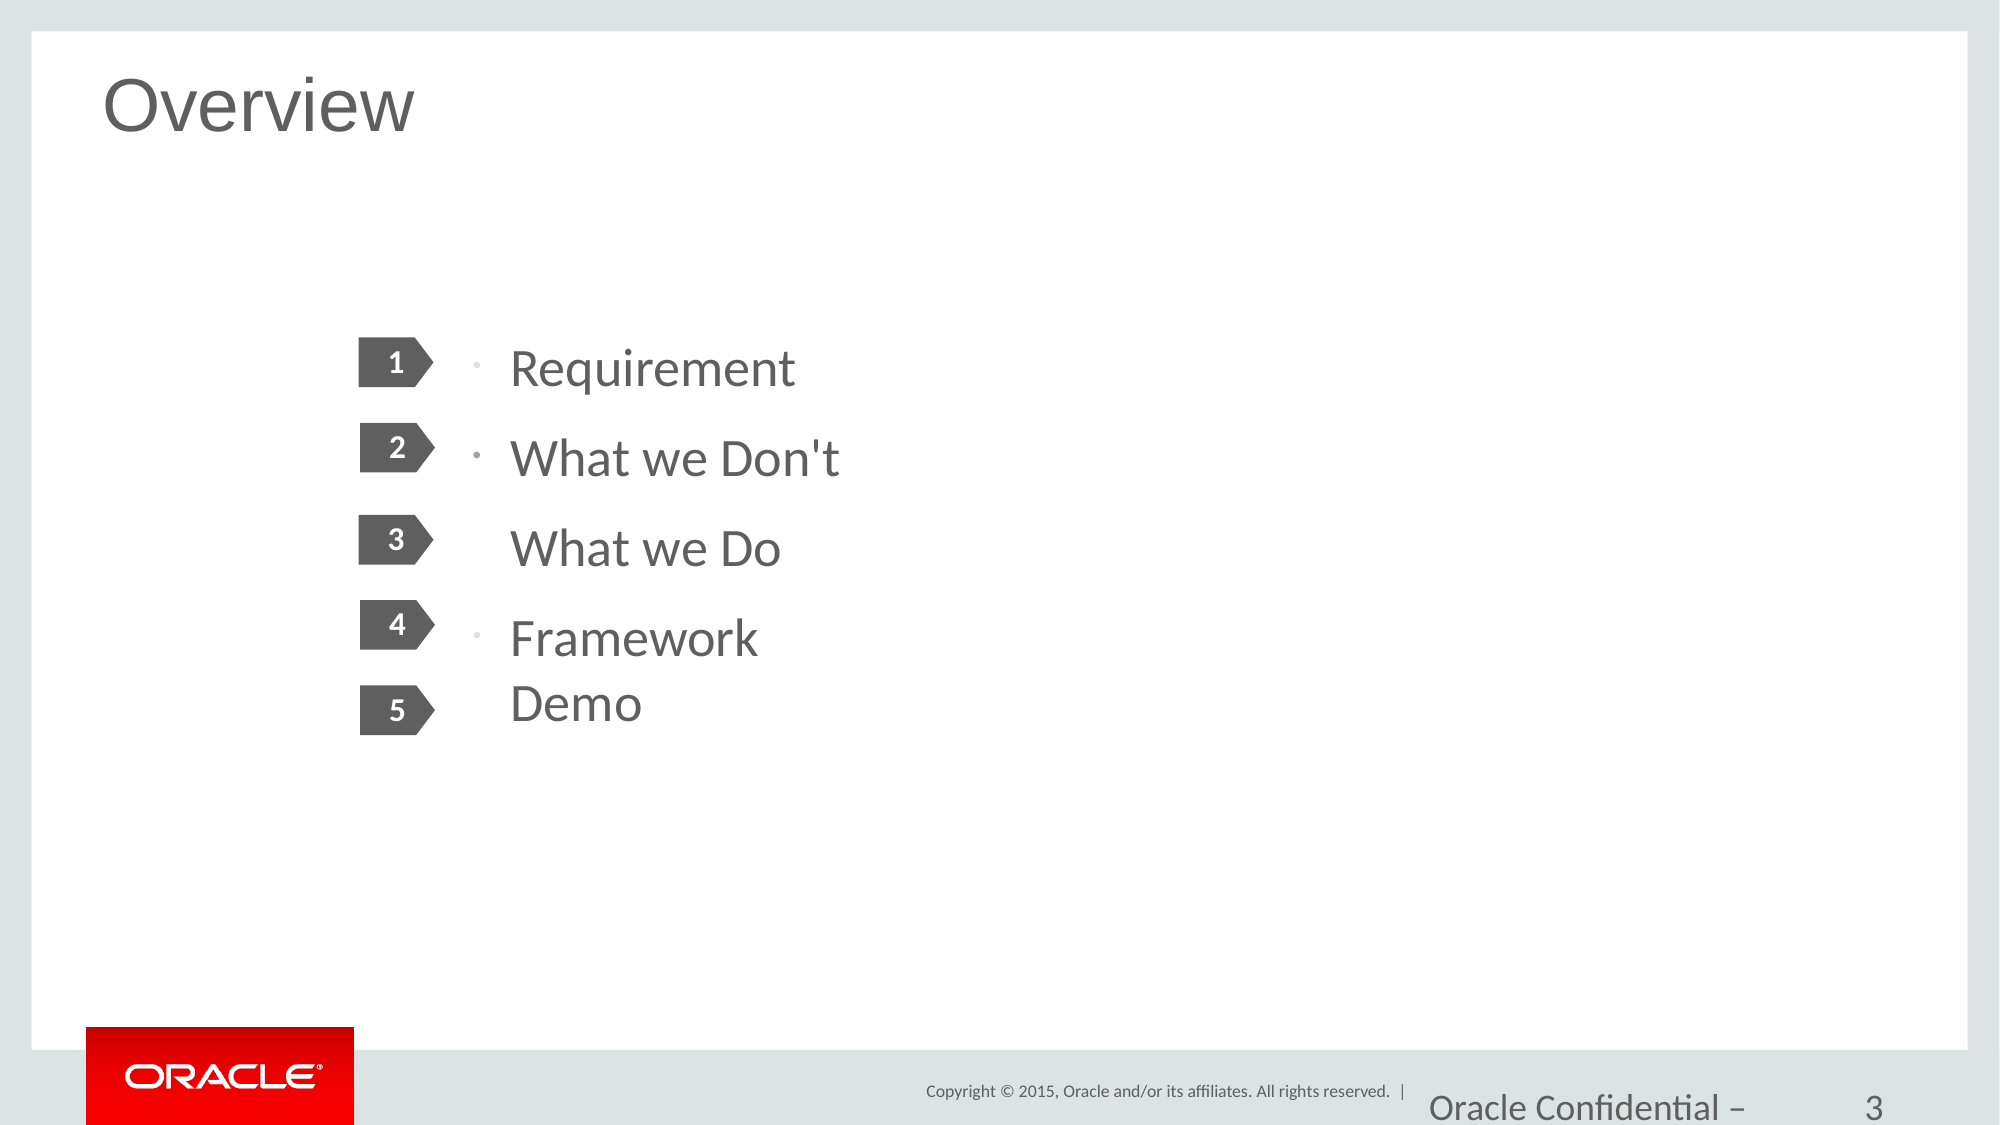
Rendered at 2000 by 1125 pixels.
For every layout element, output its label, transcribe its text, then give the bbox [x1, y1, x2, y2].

footer Oracle Confidential – Internal/Restricted/Highly Restricted [1414, 1075, 1849, 1106]
text_box 1 [358, 337, 434, 388]
picture [86, 1027, 354, 1125]
text_box 5 [360, 685, 435, 736]
text_box 3 [358, 514, 434, 565]
text_box 4 [360, 600, 436, 650]
title Overview [87, 66, 1913, 213]
slide_number <number> [1849, 1075, 1913, 1106]
text_box 2 [360, 422, 436, 473]
list Requirement What we Don't What we Do Framework Demo [457, 324, 1414, 811]
